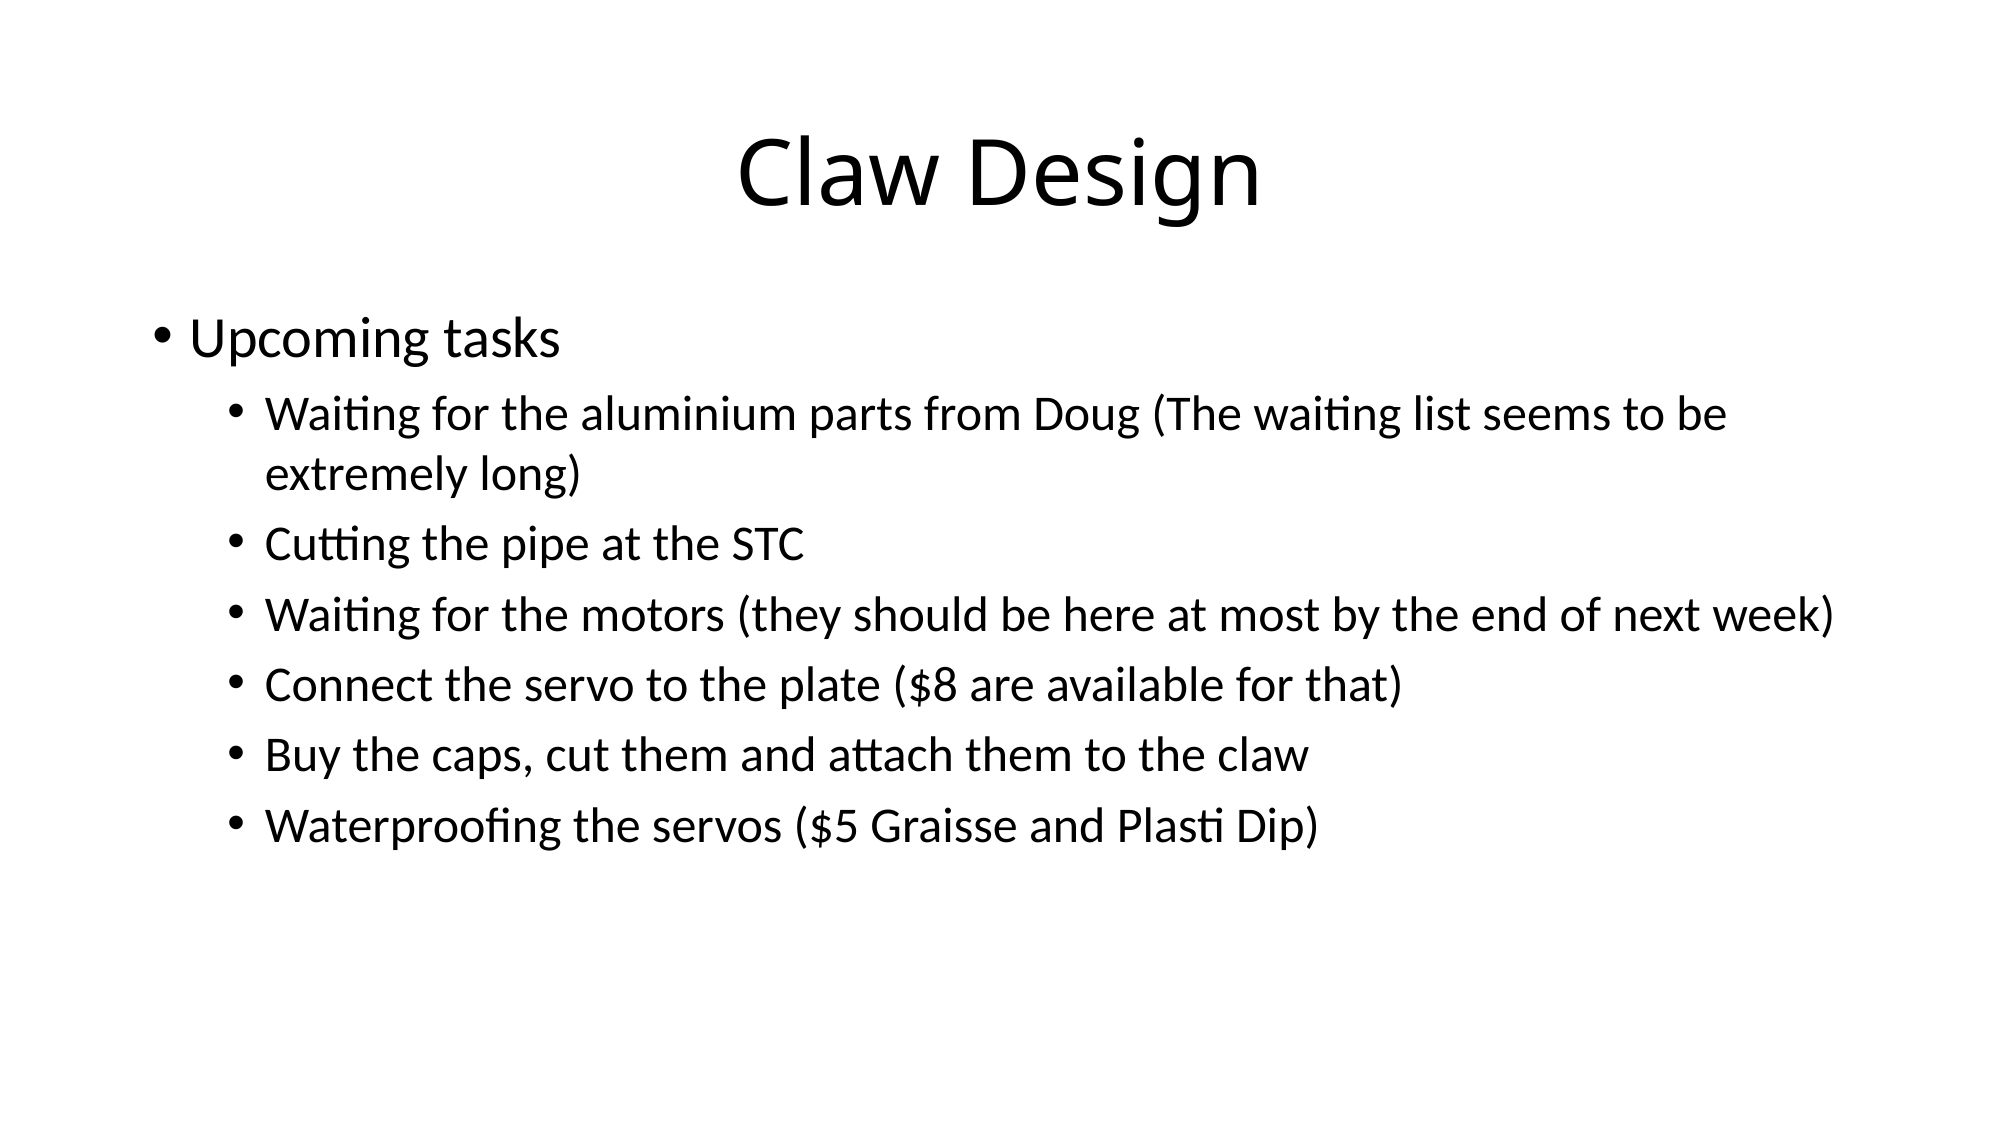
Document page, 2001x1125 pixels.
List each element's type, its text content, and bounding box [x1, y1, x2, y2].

title Claw Design [137, 59, 1863, 278]
list Upcoming tasks Waiting for the aluminium parts from Doug (The waiting list seems to be extremely long) Cutting the pipe at the STC Waiting for the motors (they should be here at most by the end of next week) Connect the servo to the plate ($8 are available for that) Buy the caps, cut them and attach them to the claw Waterproofing the servos ($5 Graisse and Plasti Dip) [137, 299, 1863, 1014]
